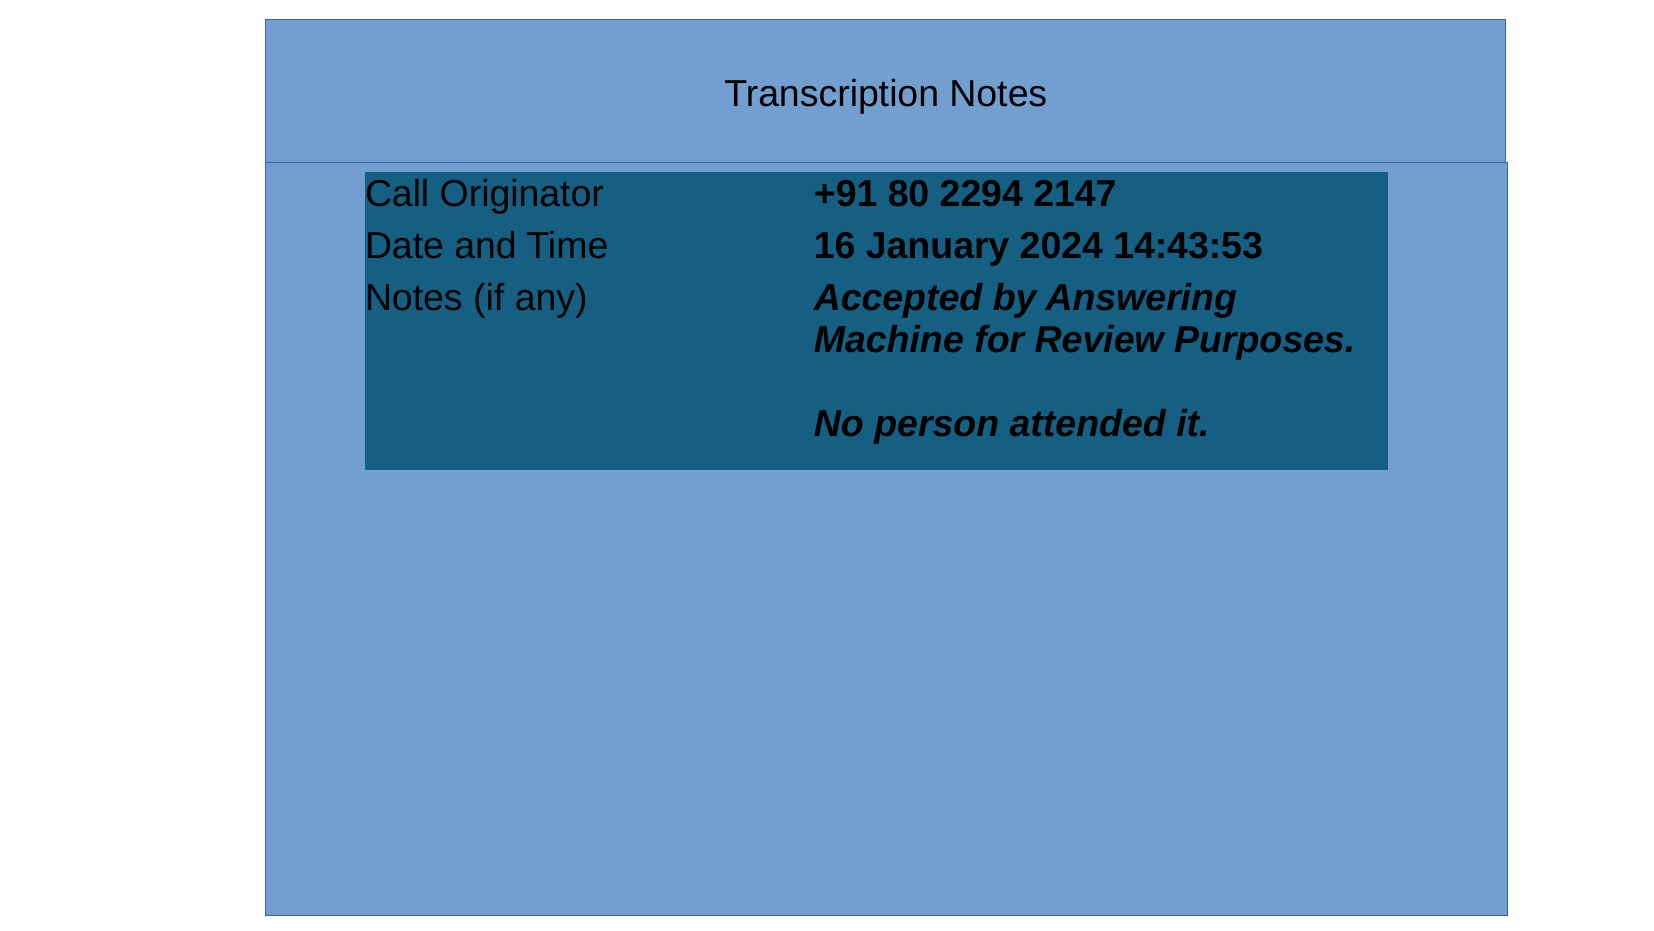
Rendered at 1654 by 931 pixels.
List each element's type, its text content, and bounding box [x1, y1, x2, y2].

table_cell Notes (if any) [365, 276, 814, 470]
text_box [265, 162, 1508, 916]
table_cell Accepted by Answering Machine for Review Purposes. No person attended it. [814, 276, 1388, 470]
table_cell Date and Time [365, 224, 814, 276]
table_header Call Originator [365, 172, 814, 224]
table_header +91 80 2294 2147 [814, 172, 1388, 224]
table_cell 16 January 2024 14:43:53 [814, 224, 1388, 276]
text_box Transcription Notes [265, 19, 1506, 162]
